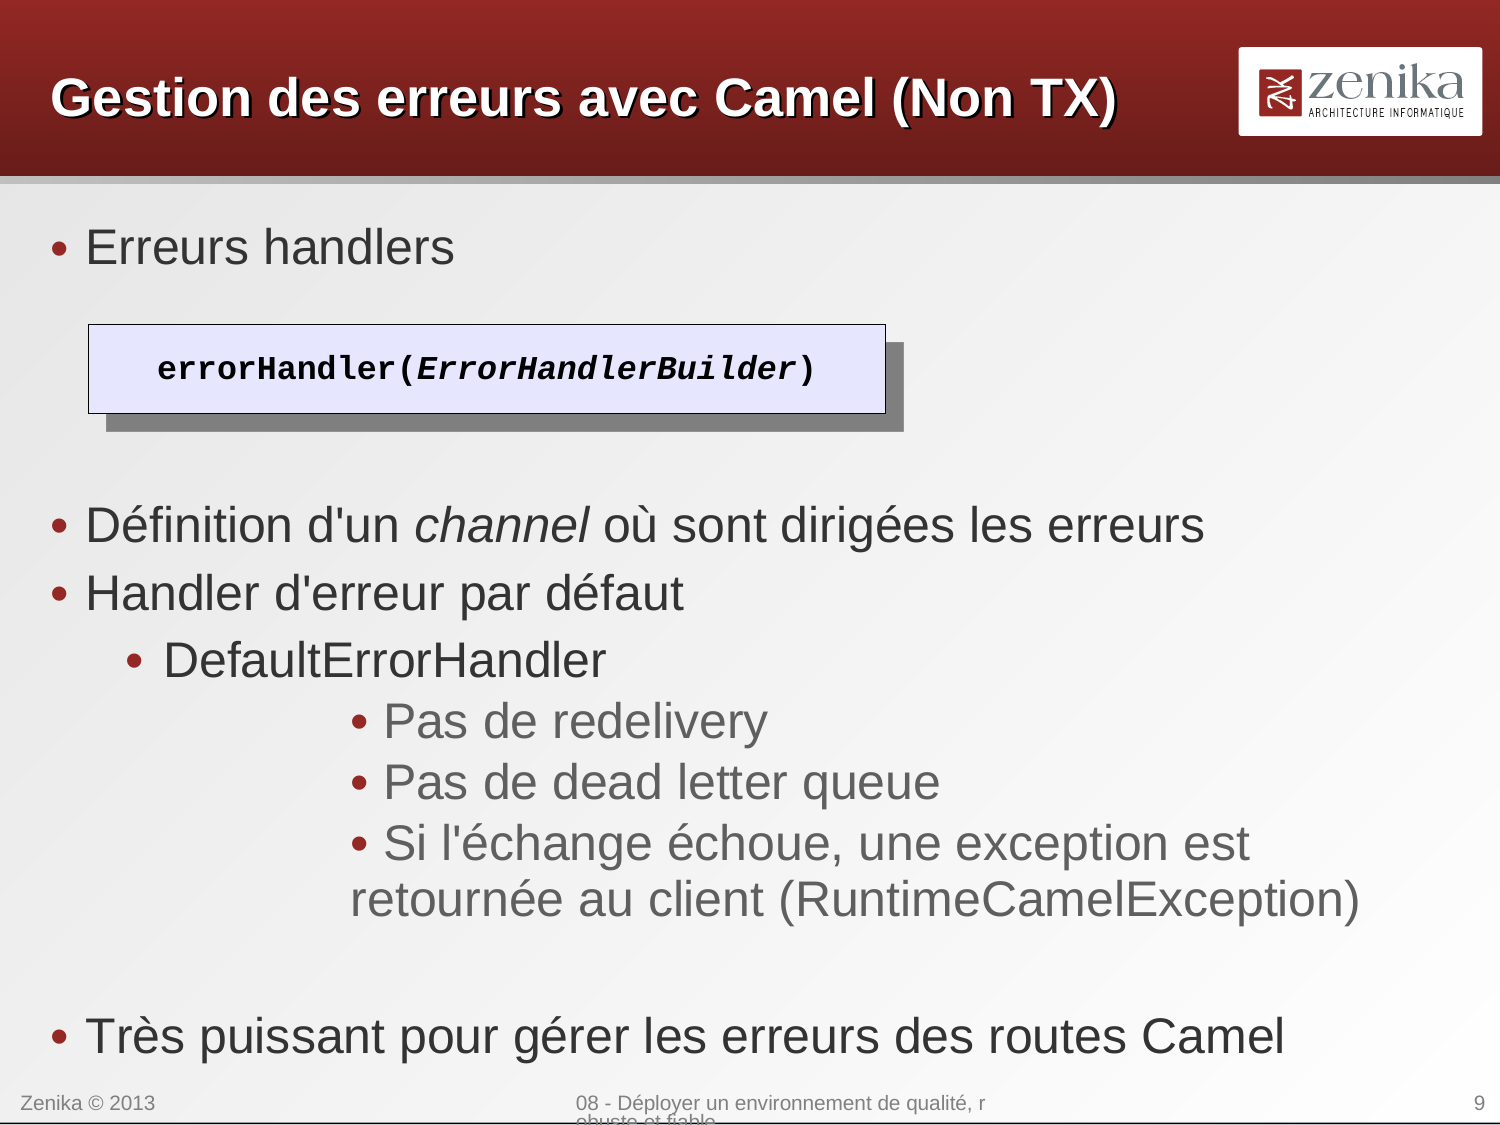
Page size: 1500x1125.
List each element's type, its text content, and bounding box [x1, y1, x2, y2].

list Erreurs handlers Définition d'un channel où sont dirigées les erreurs Handler d'erreur par défaut DefaultErrorHandler Pas de redelivery Pas de dead letter queue Si l'échange échoue, une exception est retournée au client (RuntimeCamelException) Très puissant pour gérer les erreurs des routes Camel [50, 219, 1477, 1064]
text_box errorHandler(ErrorHandlerBuilder) [88, 324, 886, 414]
title Gestion des erreurs avec Camel (Non TX) [50, 22, 1206, 172]
picture [1257, 58, 1464, 125]
